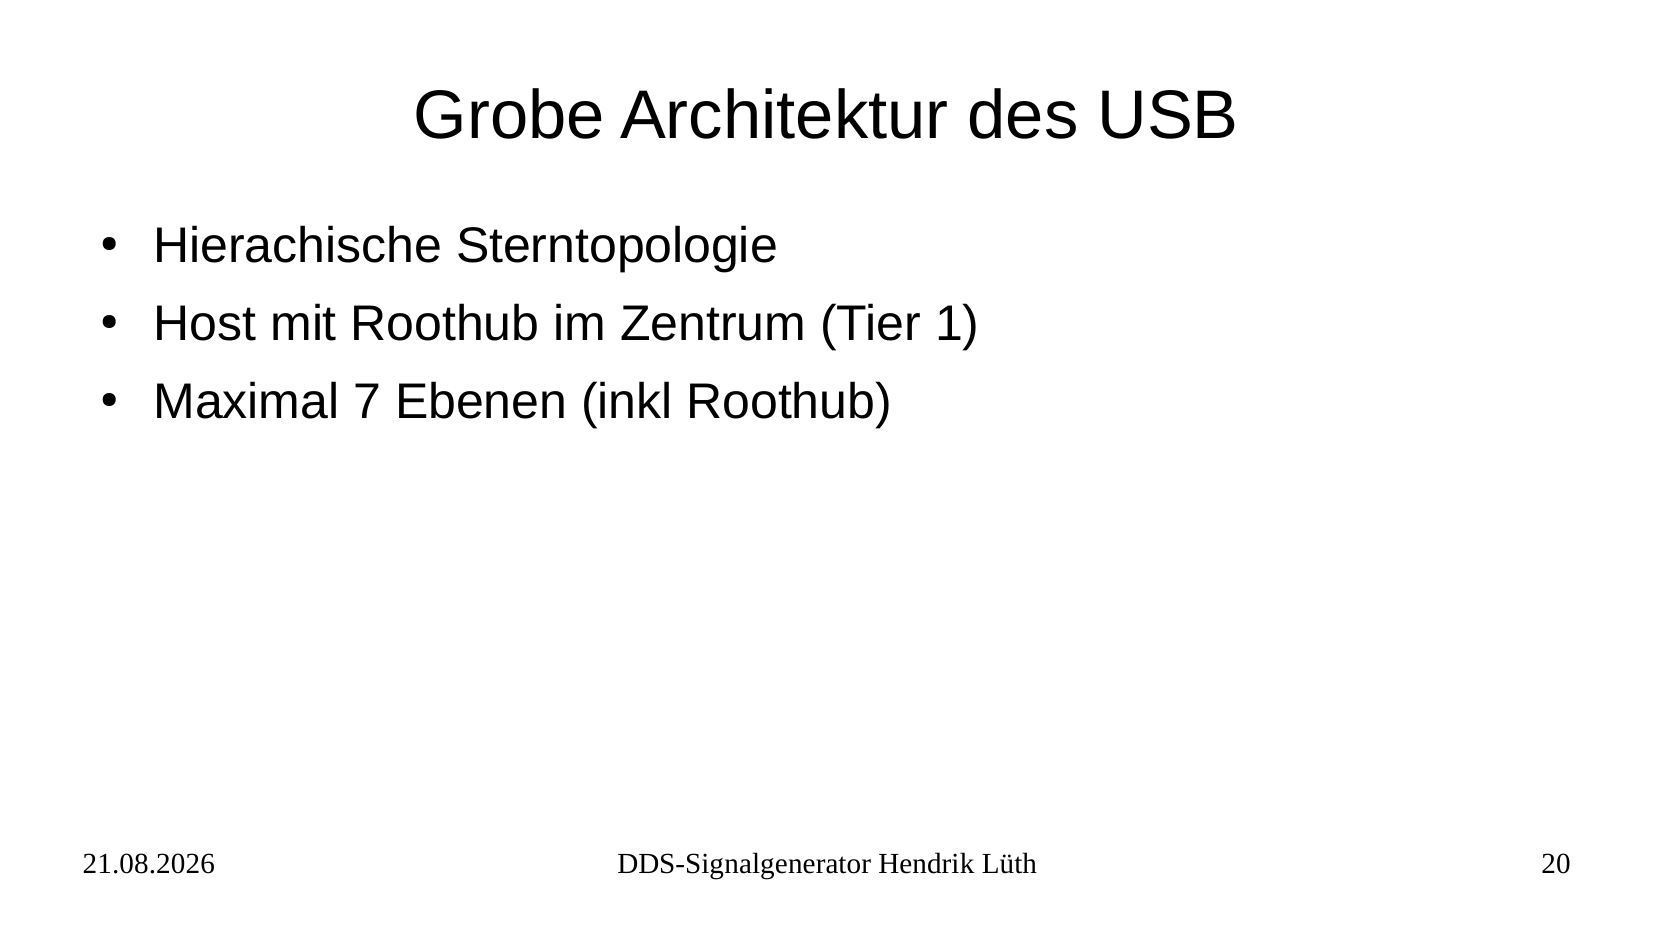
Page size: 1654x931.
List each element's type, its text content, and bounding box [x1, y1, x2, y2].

list Hierachische Sterntopologie Host mit Roothub im Zentrum (Tier 1) Maximal 7 Ebenen (inkl Roothub) [82, 217, 1571, 757]
title Grobe Architektur des USB [82, 36, 1571, 193]
